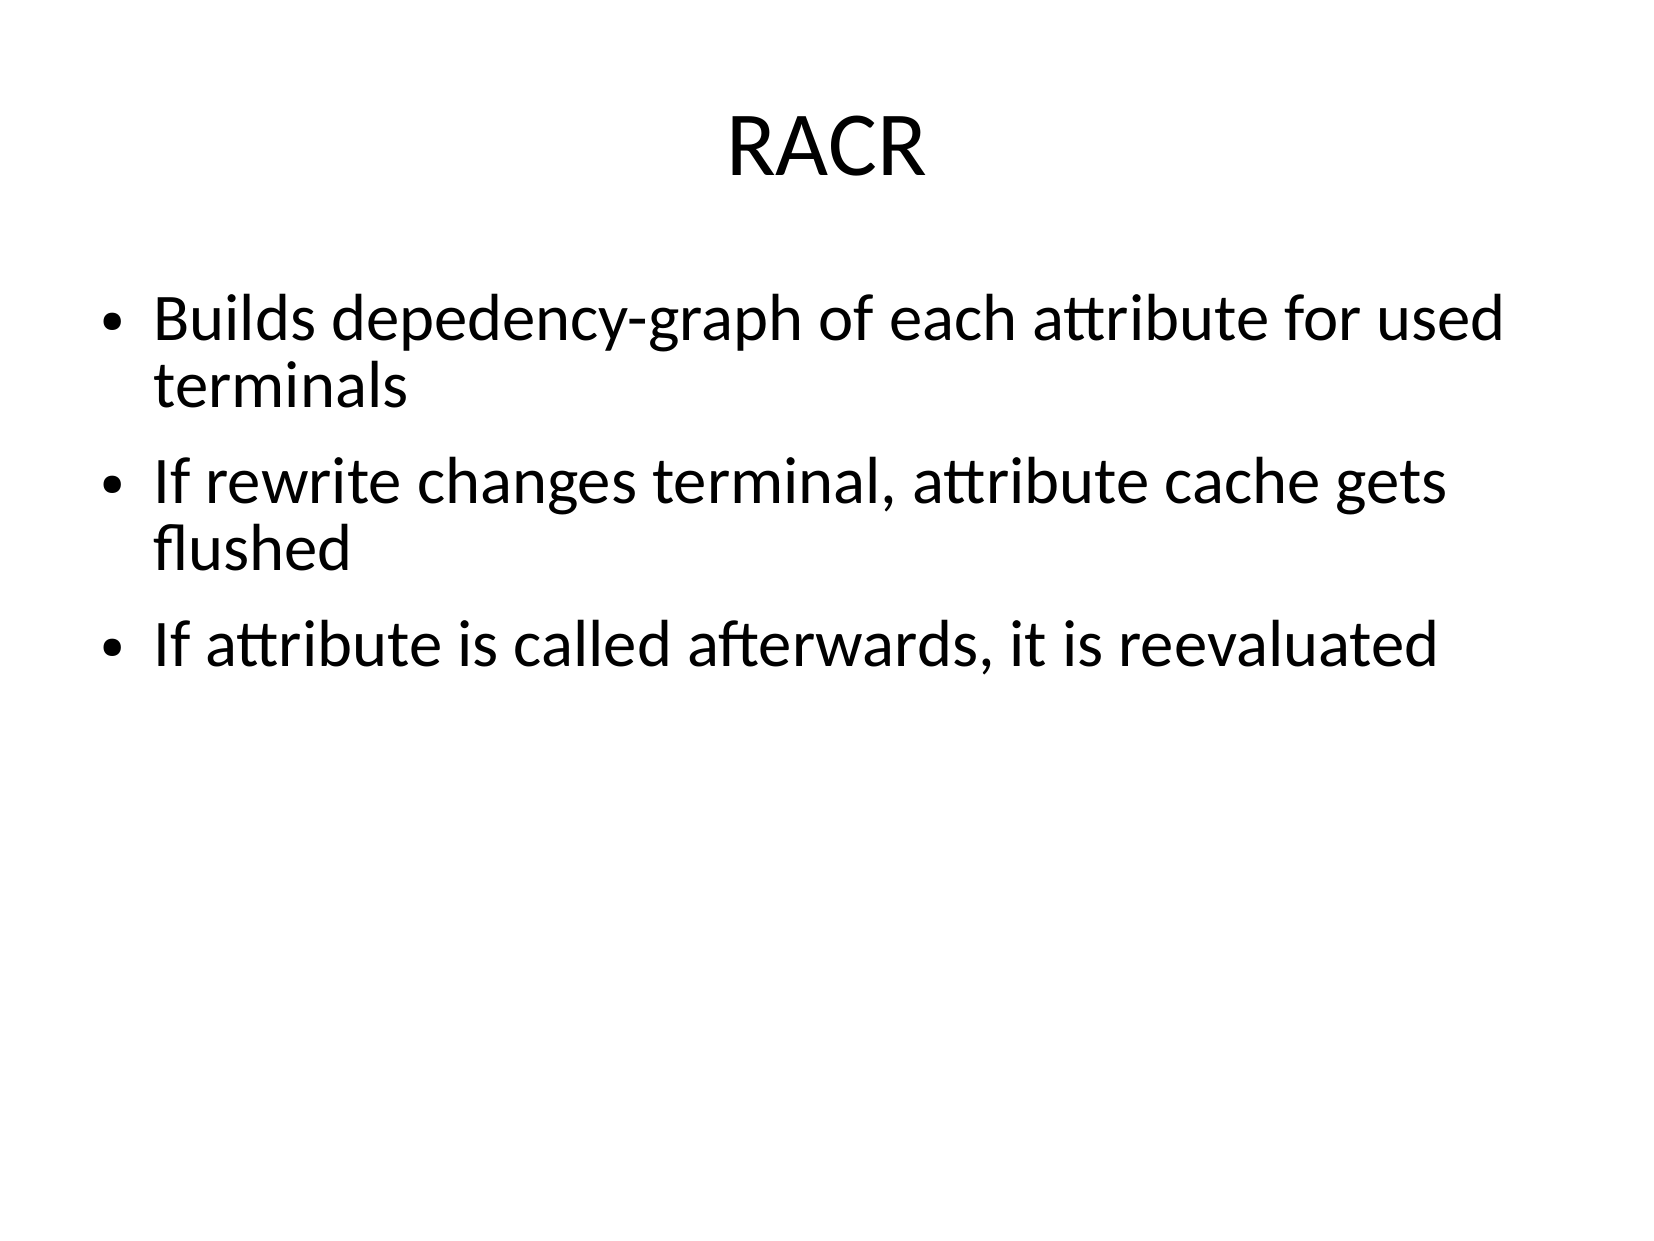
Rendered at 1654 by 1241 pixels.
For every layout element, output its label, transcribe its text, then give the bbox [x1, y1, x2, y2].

title RACR [82, 49, 1571, 257]
list Builds depedency-graph of each attribute for used terminals If rewrite changes terminal, attribute cache gets flushed If attribute is called afterwards, it is reevaluated [82, 290, 1571, 1010]
